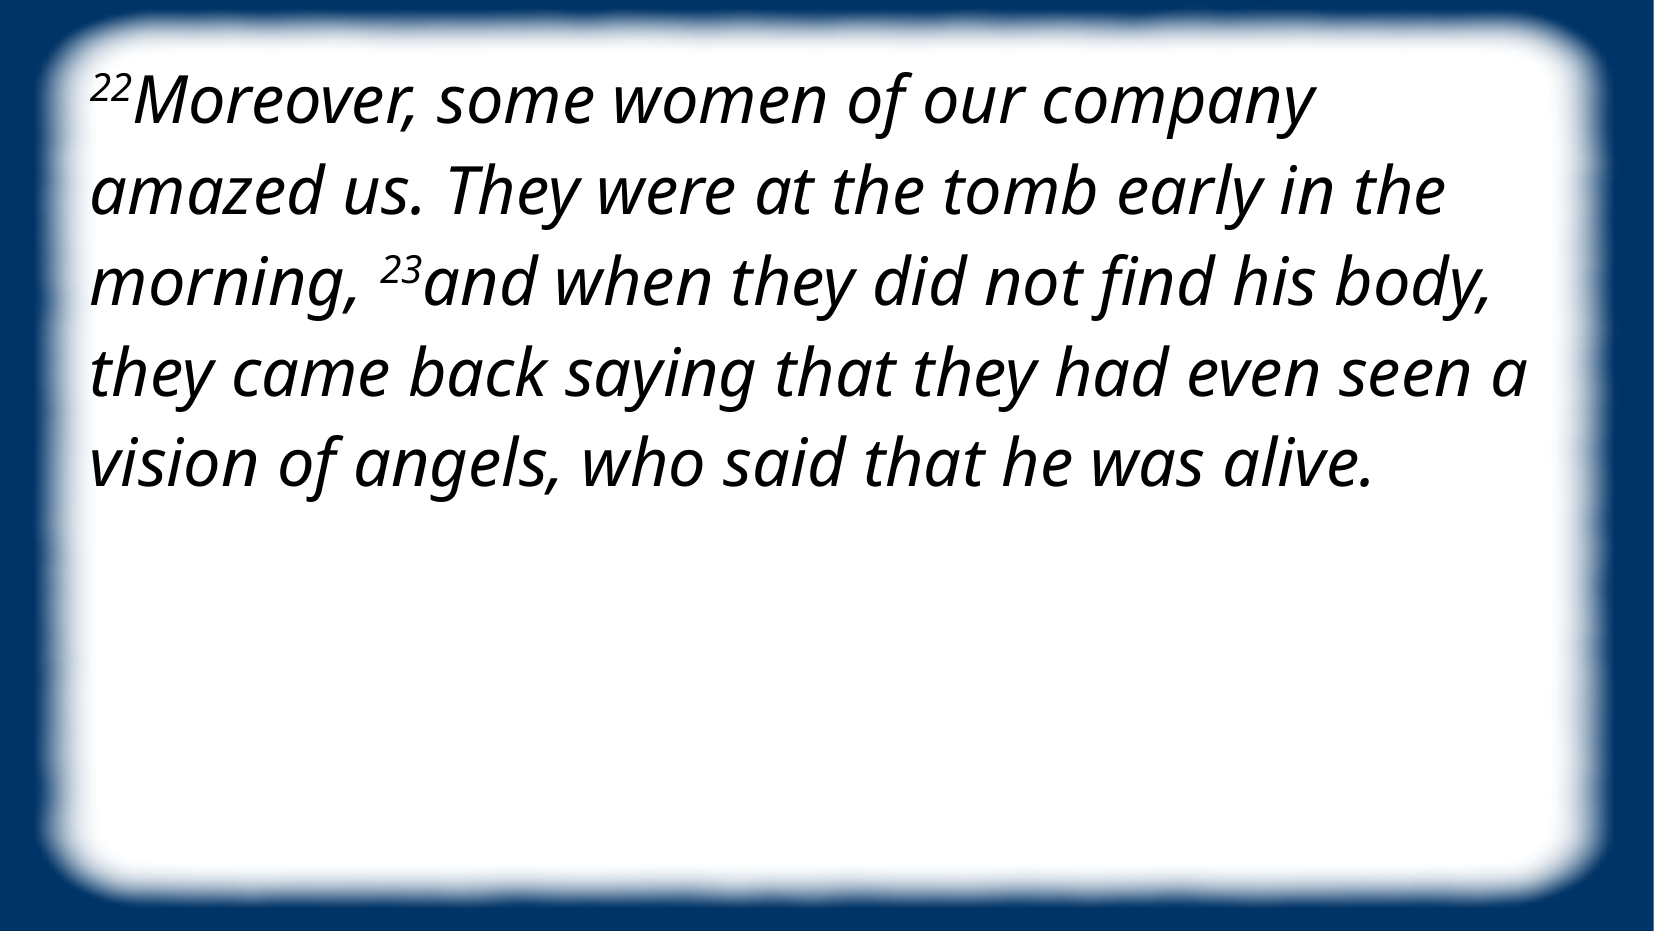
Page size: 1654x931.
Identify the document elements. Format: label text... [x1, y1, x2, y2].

text_box 22Moreover, some women of our company amazed us. They were at the tomb early in the morning, 23and when they did not find his body, they came back saying that they had even seen a vision of angels, who said that he was alive. [75, 45, 1561, 511]
picture [0, 0, 1654, 931]
